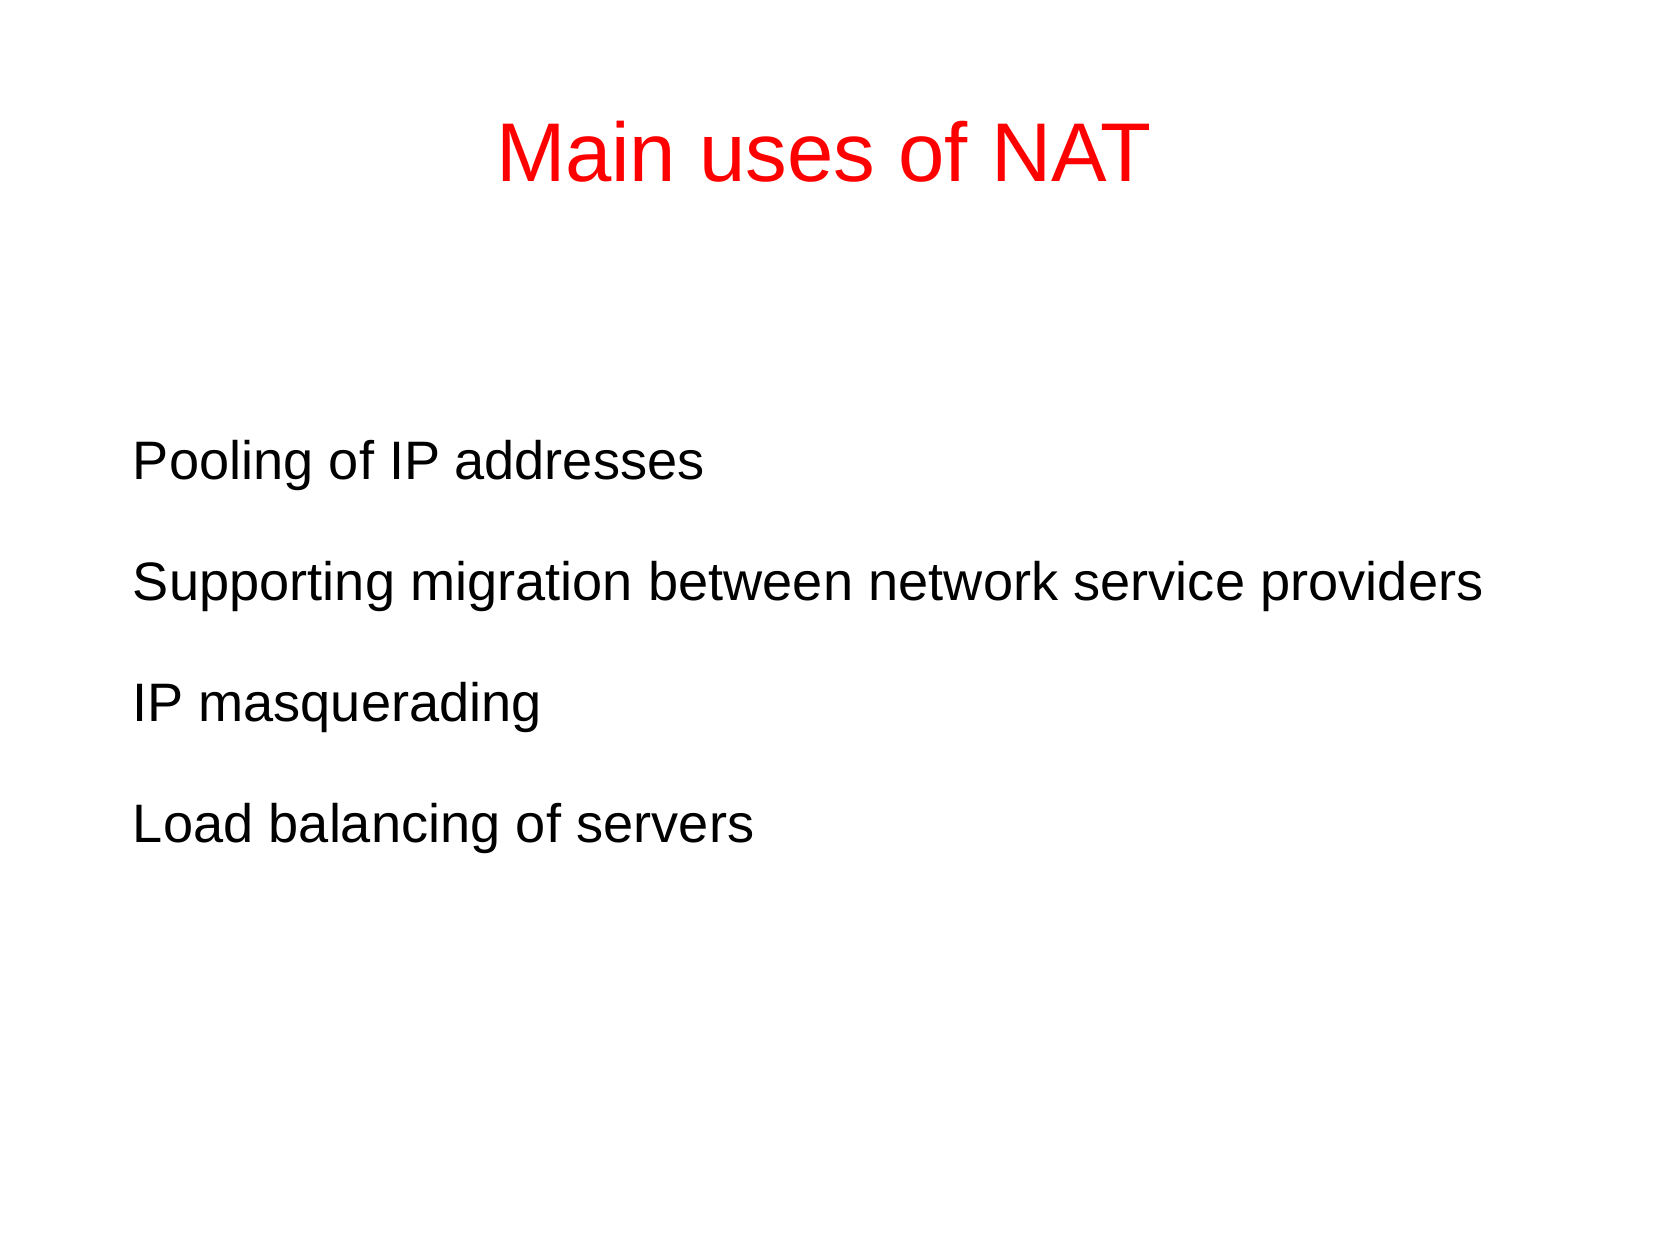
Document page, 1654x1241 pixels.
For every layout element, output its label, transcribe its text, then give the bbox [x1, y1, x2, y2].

text_box Pooling of IP addresses Supporting migration between network service providers IP masquerading Load balancing of servers [118, 423, 1536, 864]
title Main uses of NAT [11, 49, 1636, 257]
